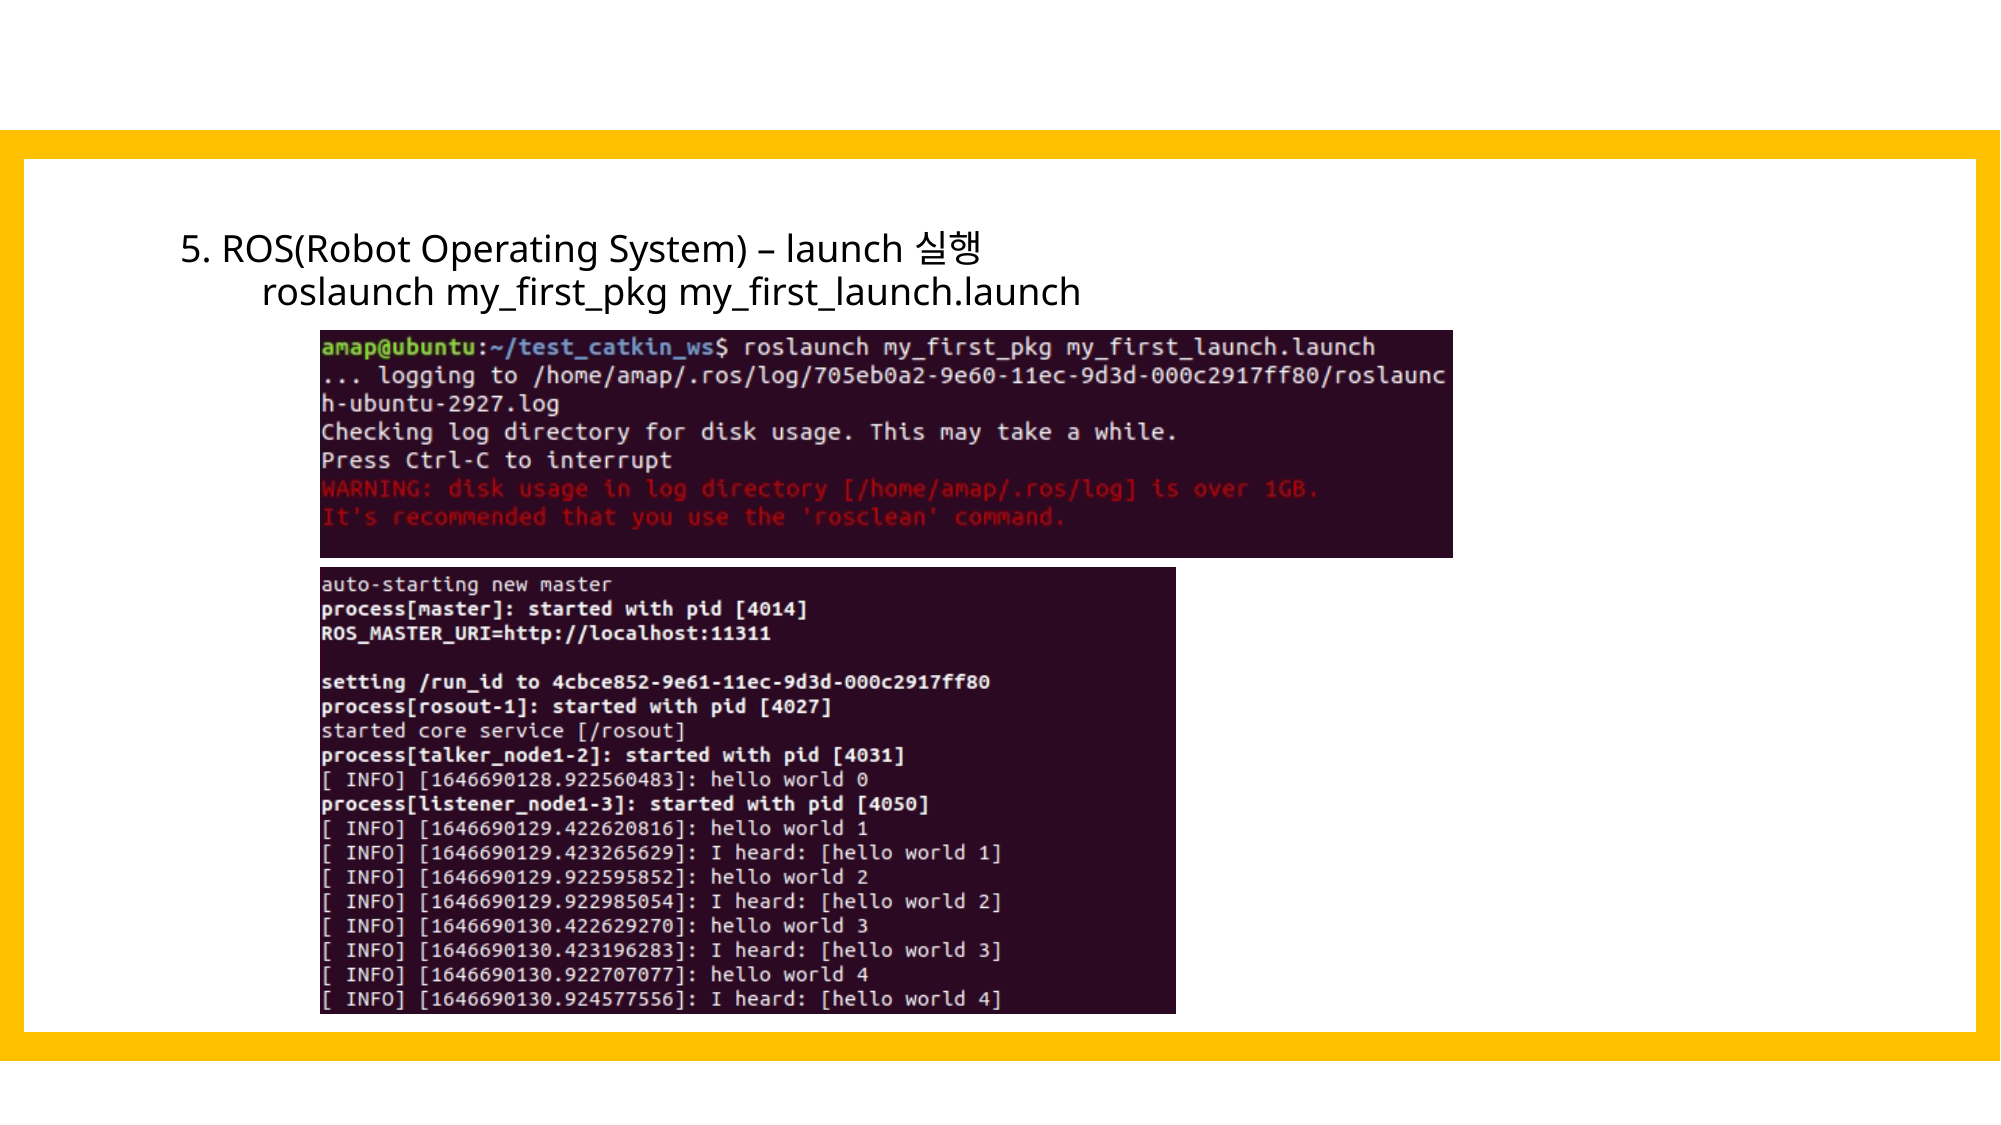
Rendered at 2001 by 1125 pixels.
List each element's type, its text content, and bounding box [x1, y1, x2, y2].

text_box 5. ROS(Robot Operating System) – launch 실행 [165, 217, 1482, 278]
text_box roslaunch my_first_pkg my_first_launch.launch [246, 260, 1098, 320]
picture [320, 567, 1176, 1014]
picture [320, 330, 1453, 558]
